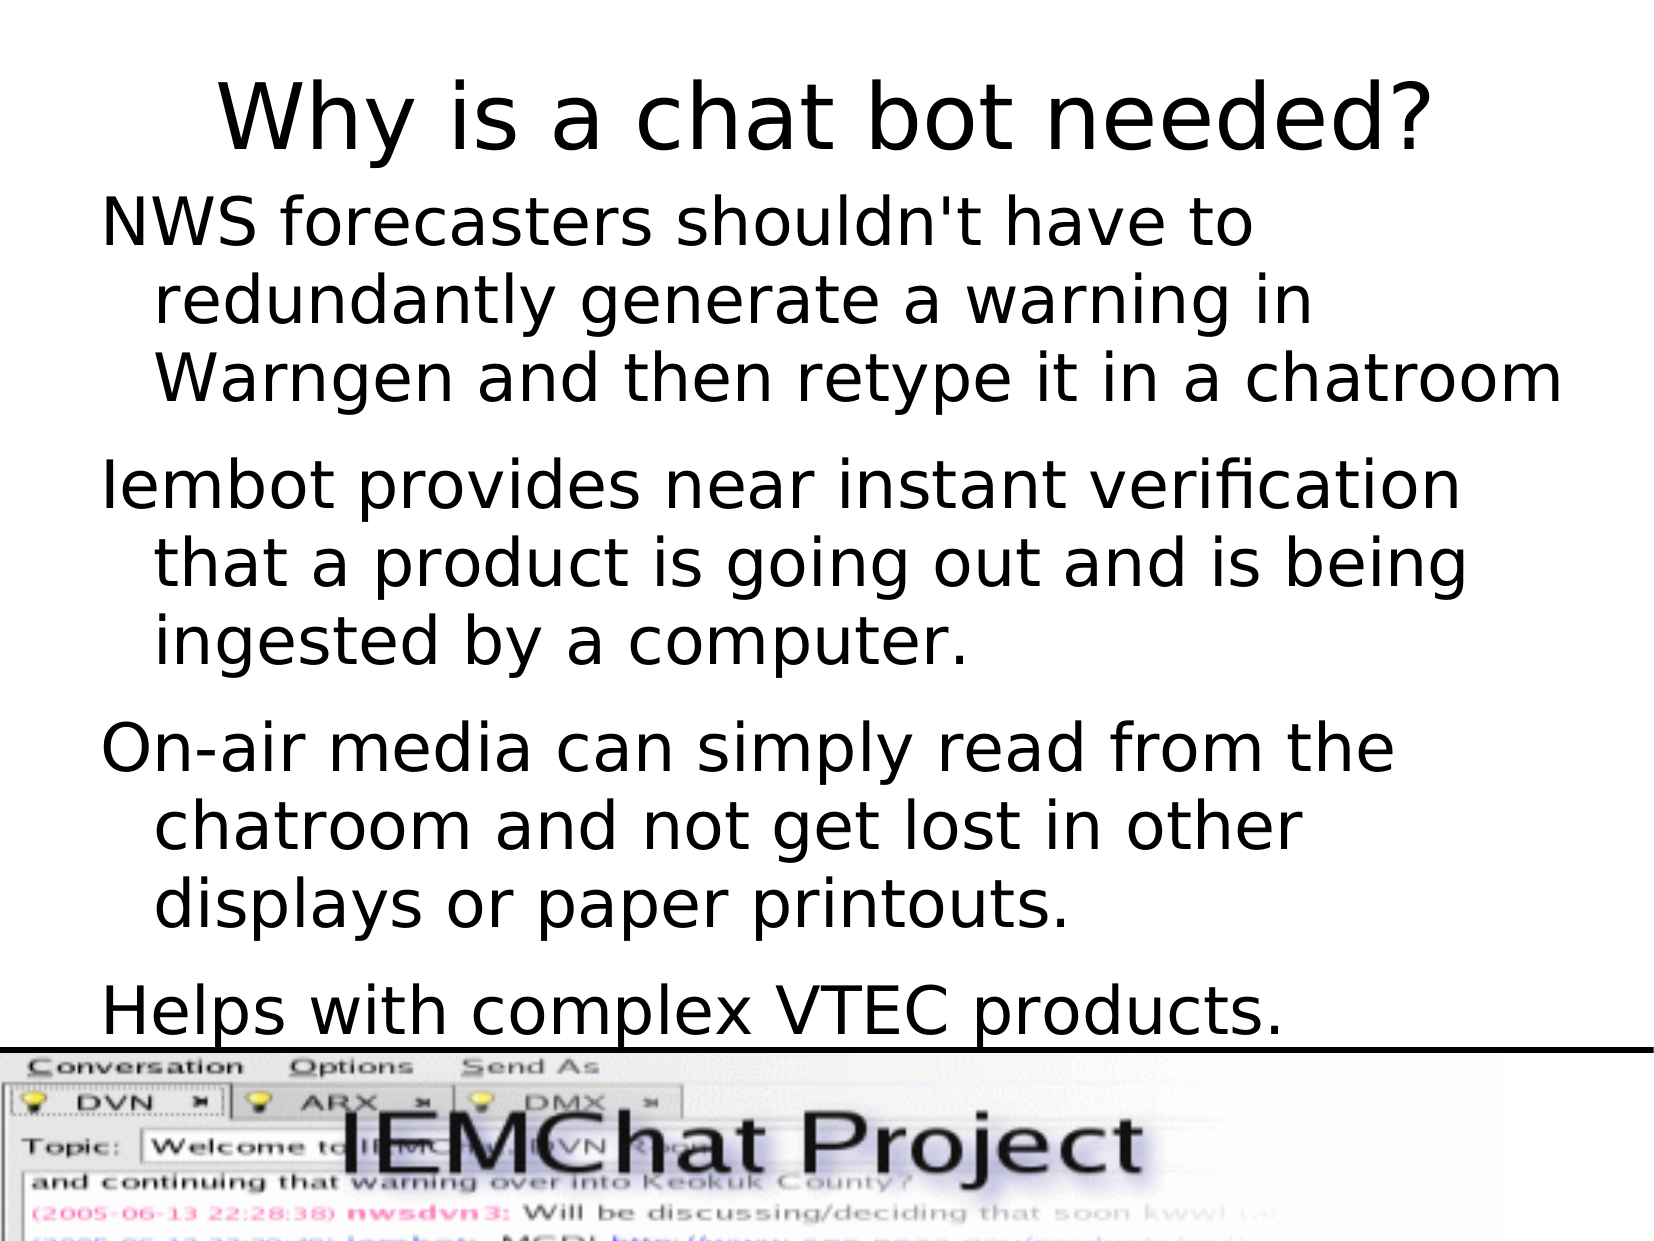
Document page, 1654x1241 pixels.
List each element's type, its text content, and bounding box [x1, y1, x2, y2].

list NWS forecasters shouldn't have to redundantly generate a warning in Warngen and then retype it in a chatroom Iembot provides near instant verification that a product is going out and is being ingested by a computer. On-air media can simply read from the chatroom and not get lost in other displays or paper printouts. Helps with complex VTEC products. [82, 183, 1571, 1051]
picture [0, 1053, 1501, 1241]
title Why is a chat bot needed? [82, 13, 1571, 183]
